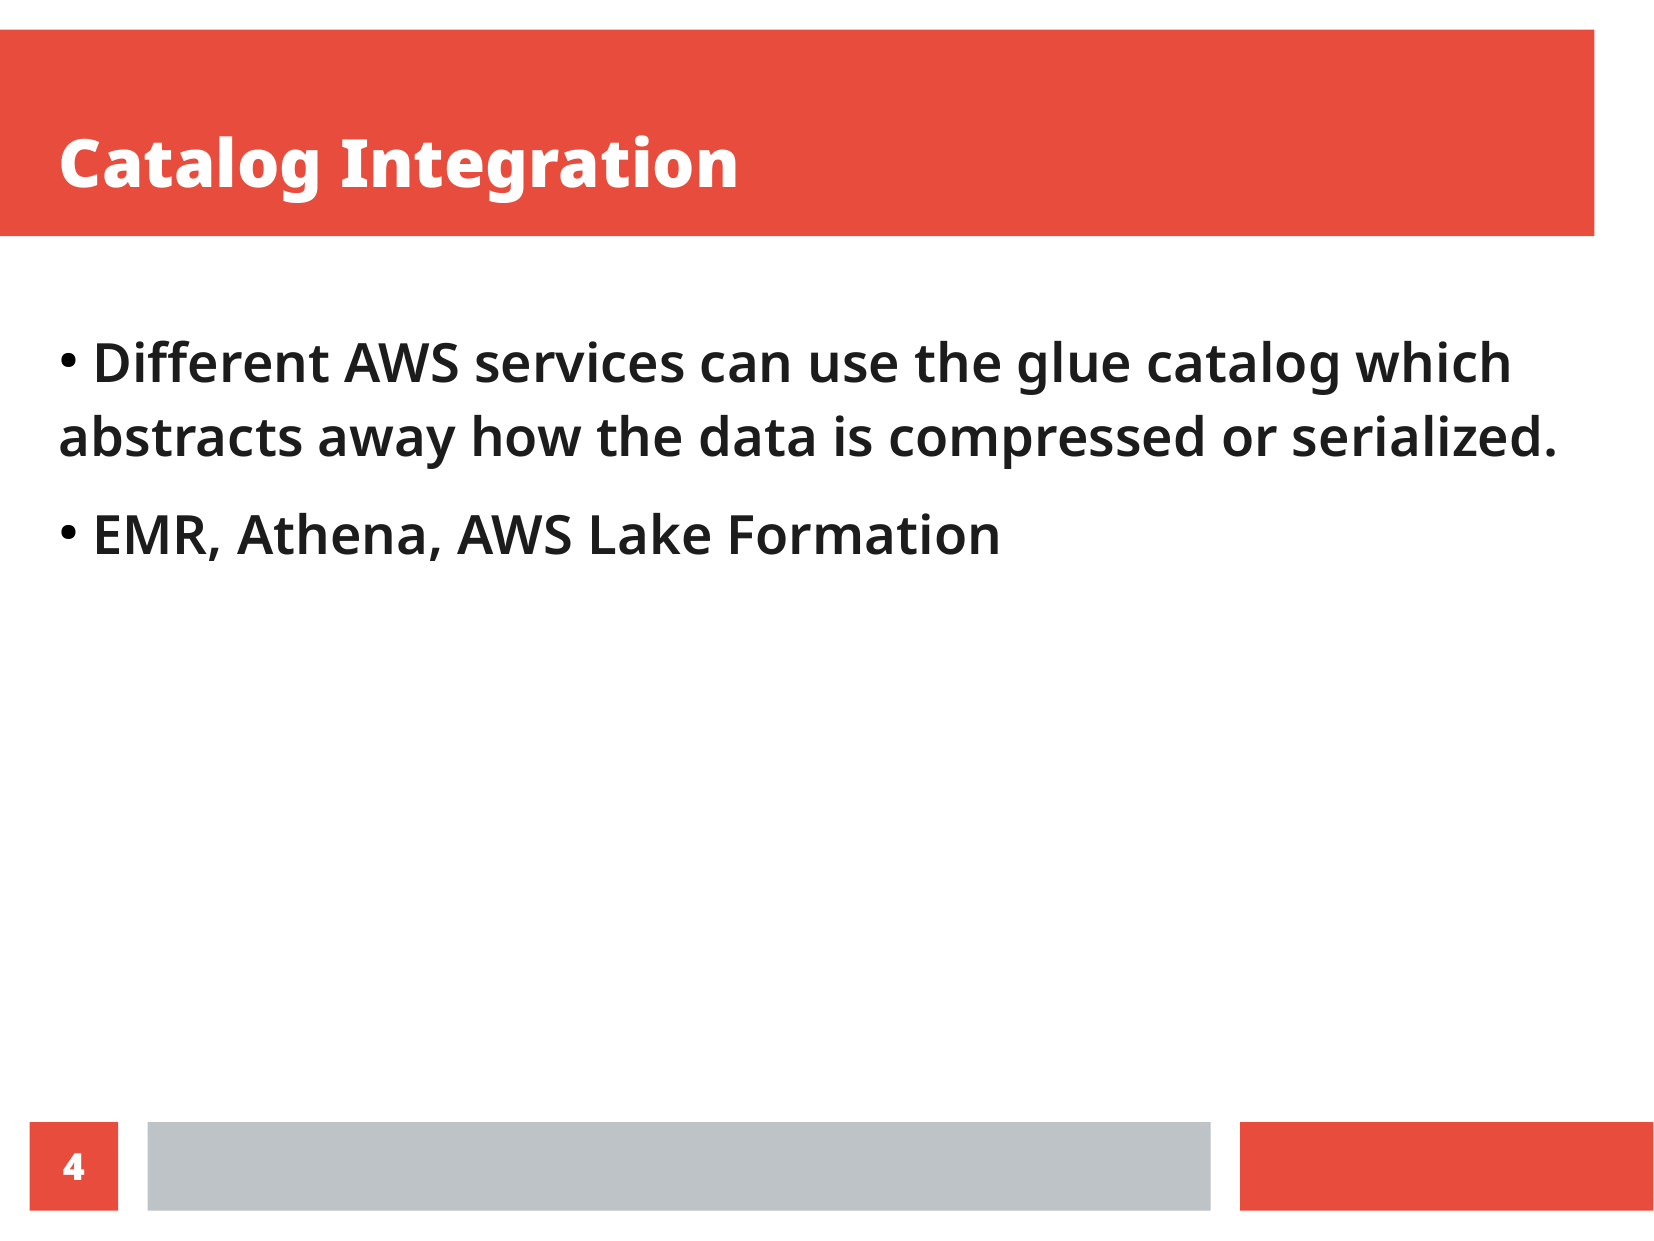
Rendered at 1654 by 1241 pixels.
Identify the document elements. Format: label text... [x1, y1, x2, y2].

title Catalog Integration [59, 59, 1595, 207]
list Different AWS services can use the glue catalog which abstracts away how the data is compressed or serialized. EMR, Athena, AWS Lake Formation [59, 324, 1565, 1093]
